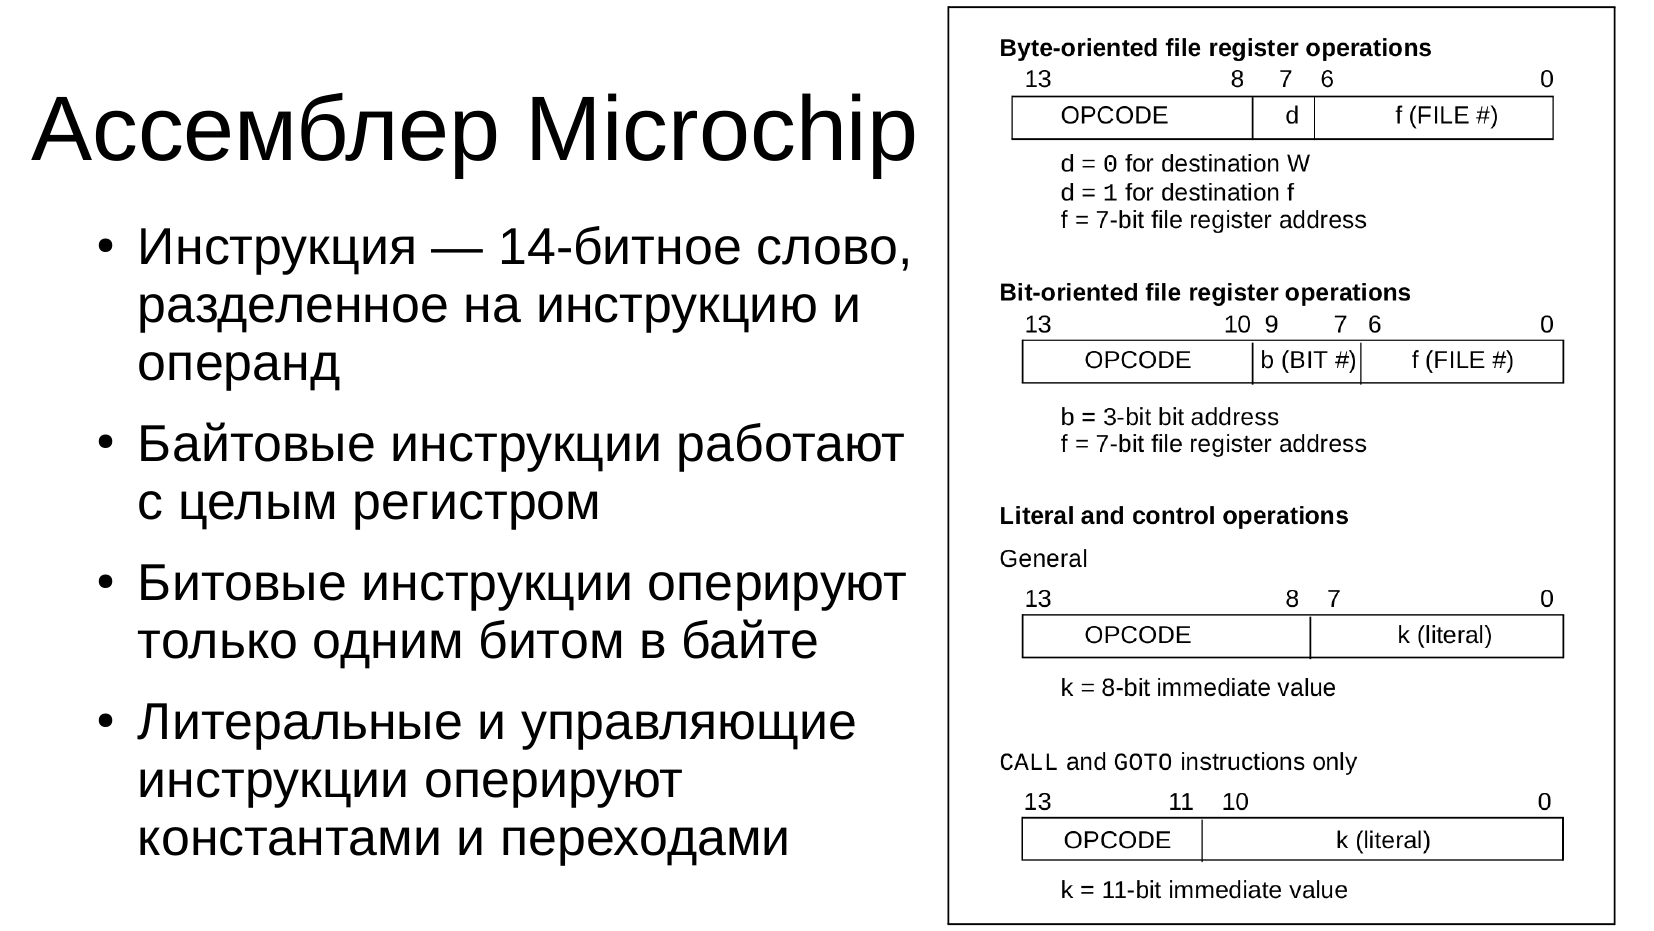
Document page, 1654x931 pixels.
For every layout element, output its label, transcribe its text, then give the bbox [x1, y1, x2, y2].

picture [941, 0, 1625, 931]
list Инструкция — 14-битное слово, разделенное на инструкцию и операнд Байтовые инструкции работают с целым регистром Битовые инструкции оперируют только одним битом в байте Литеральные и управляющие инструкции оперируют константами и переходами [82, 217, 916, 886]
title Ассемблер Microchip [29, 51, 922, 207]
